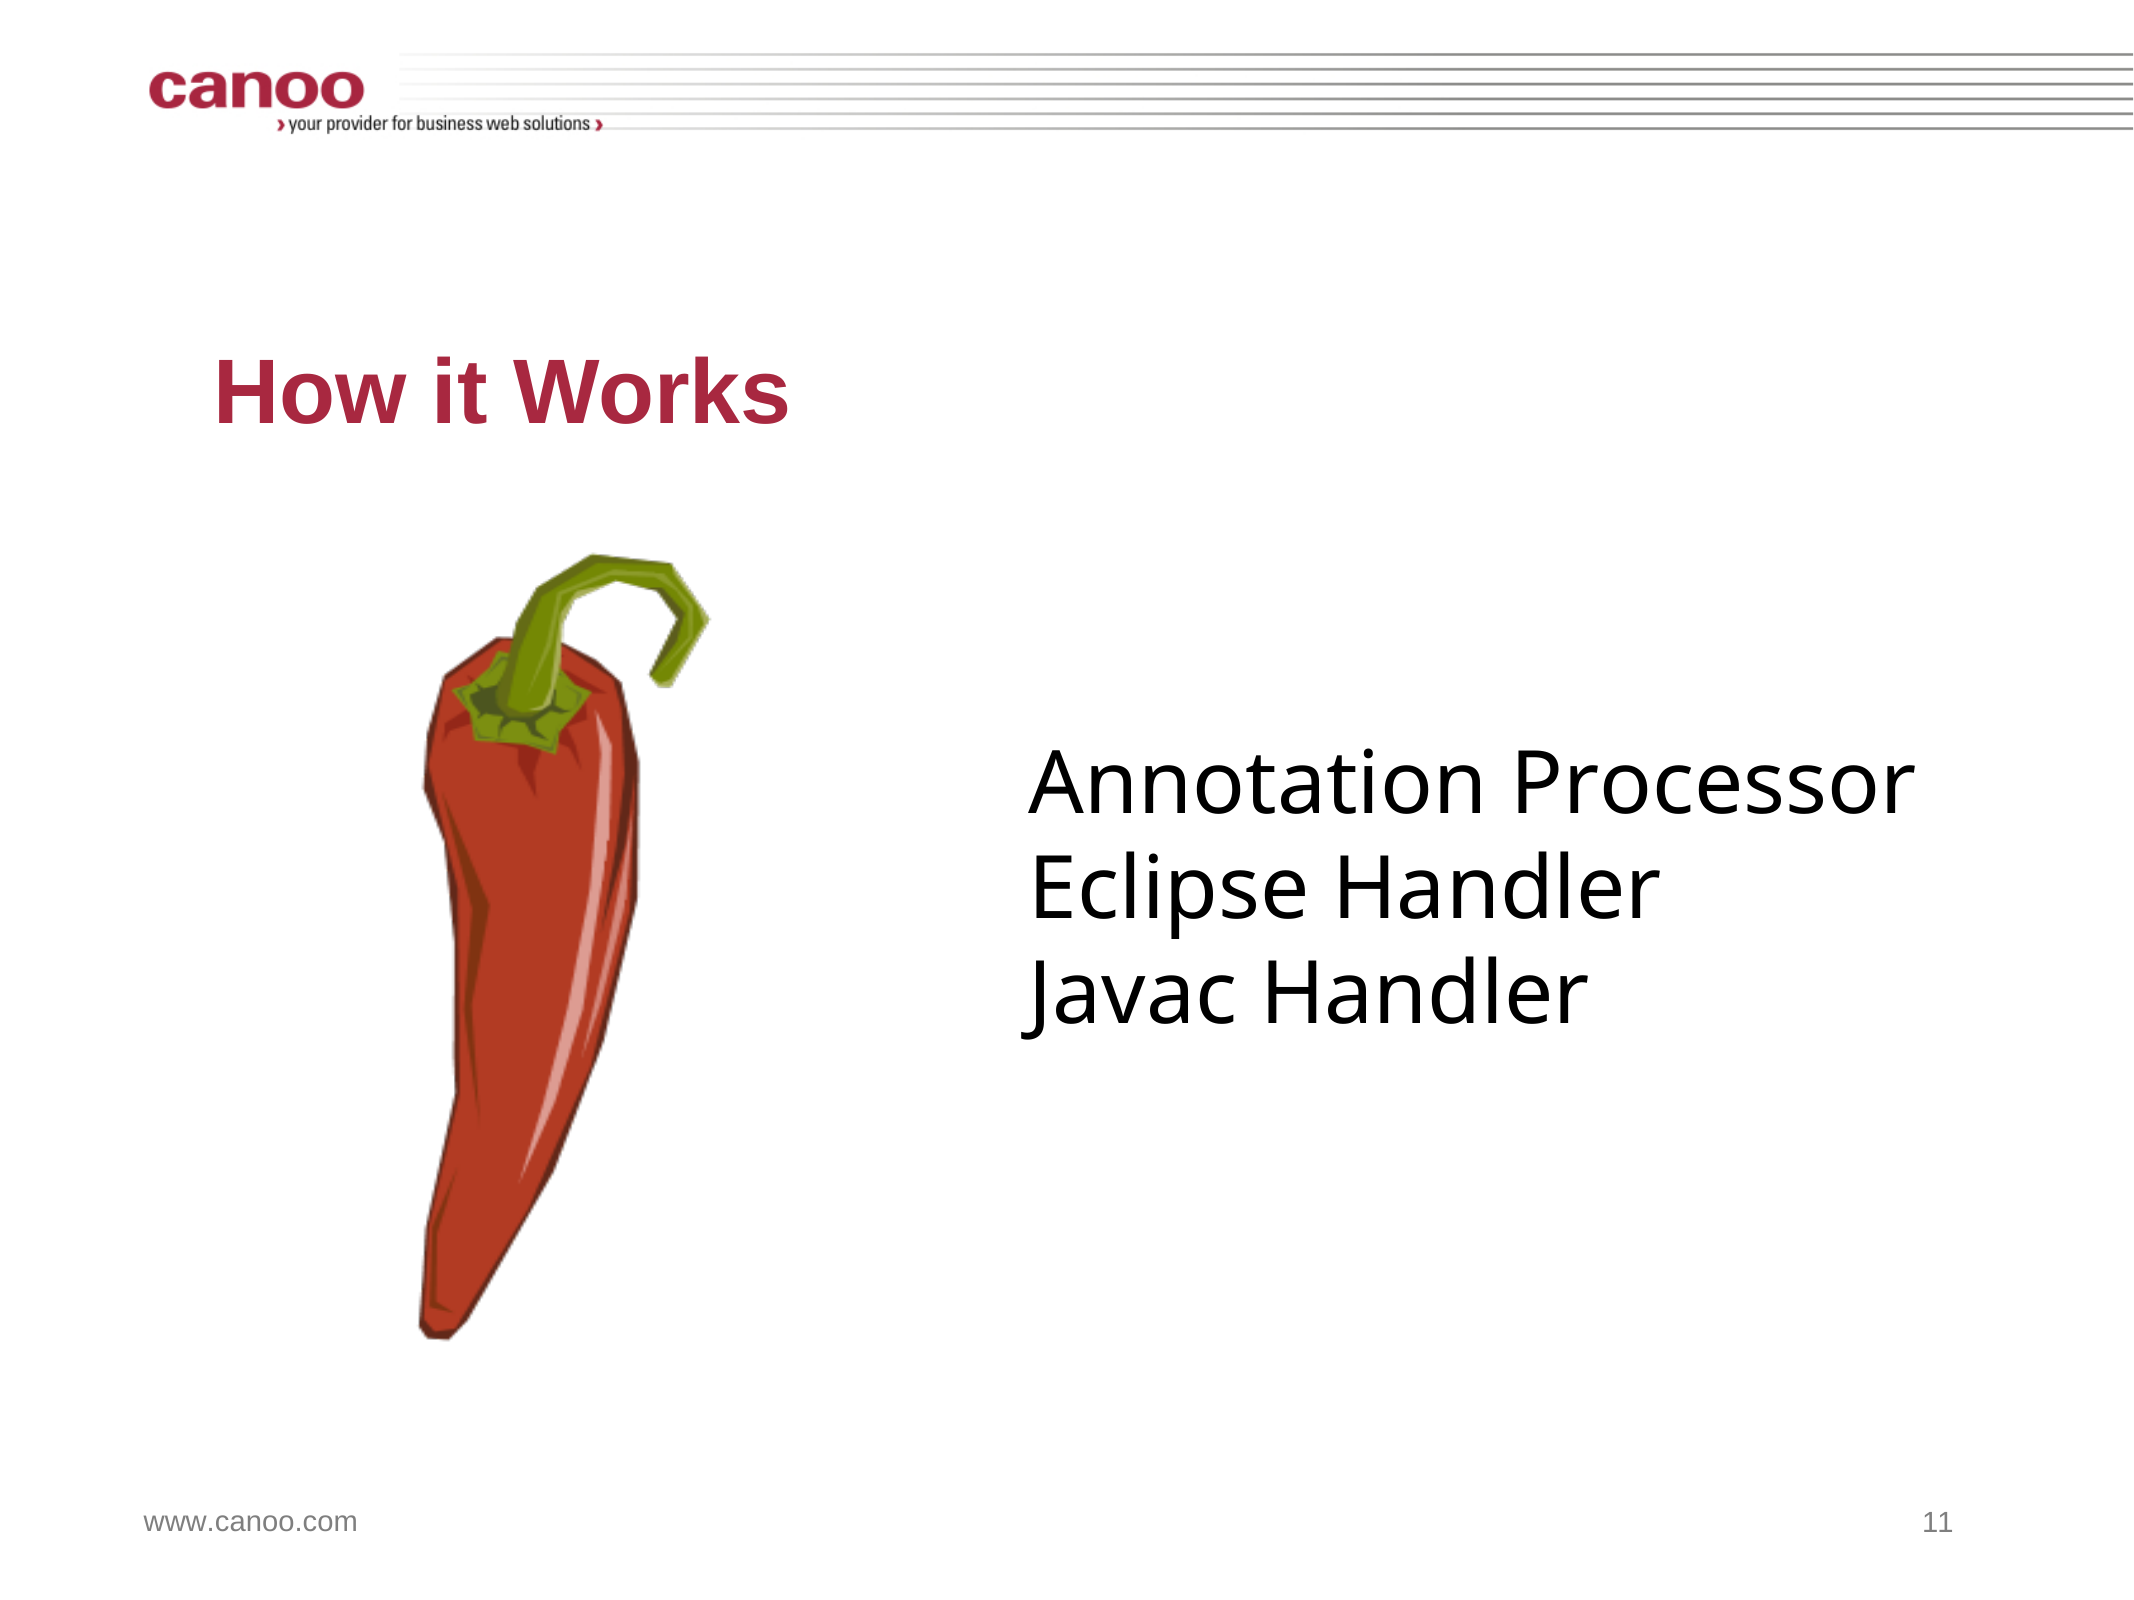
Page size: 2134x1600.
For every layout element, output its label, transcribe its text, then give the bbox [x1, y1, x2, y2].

picture [0, 21, 2134, 188]
picture [382, 535, 747, 1360]
text_box <number> [1912, 1495, 1965, 1546]
title How it Works [204, 220, 2020, 451]
text_box Annotation Processor Eclipse Handler Javac Handler [968, 718, 2057, 1259]
